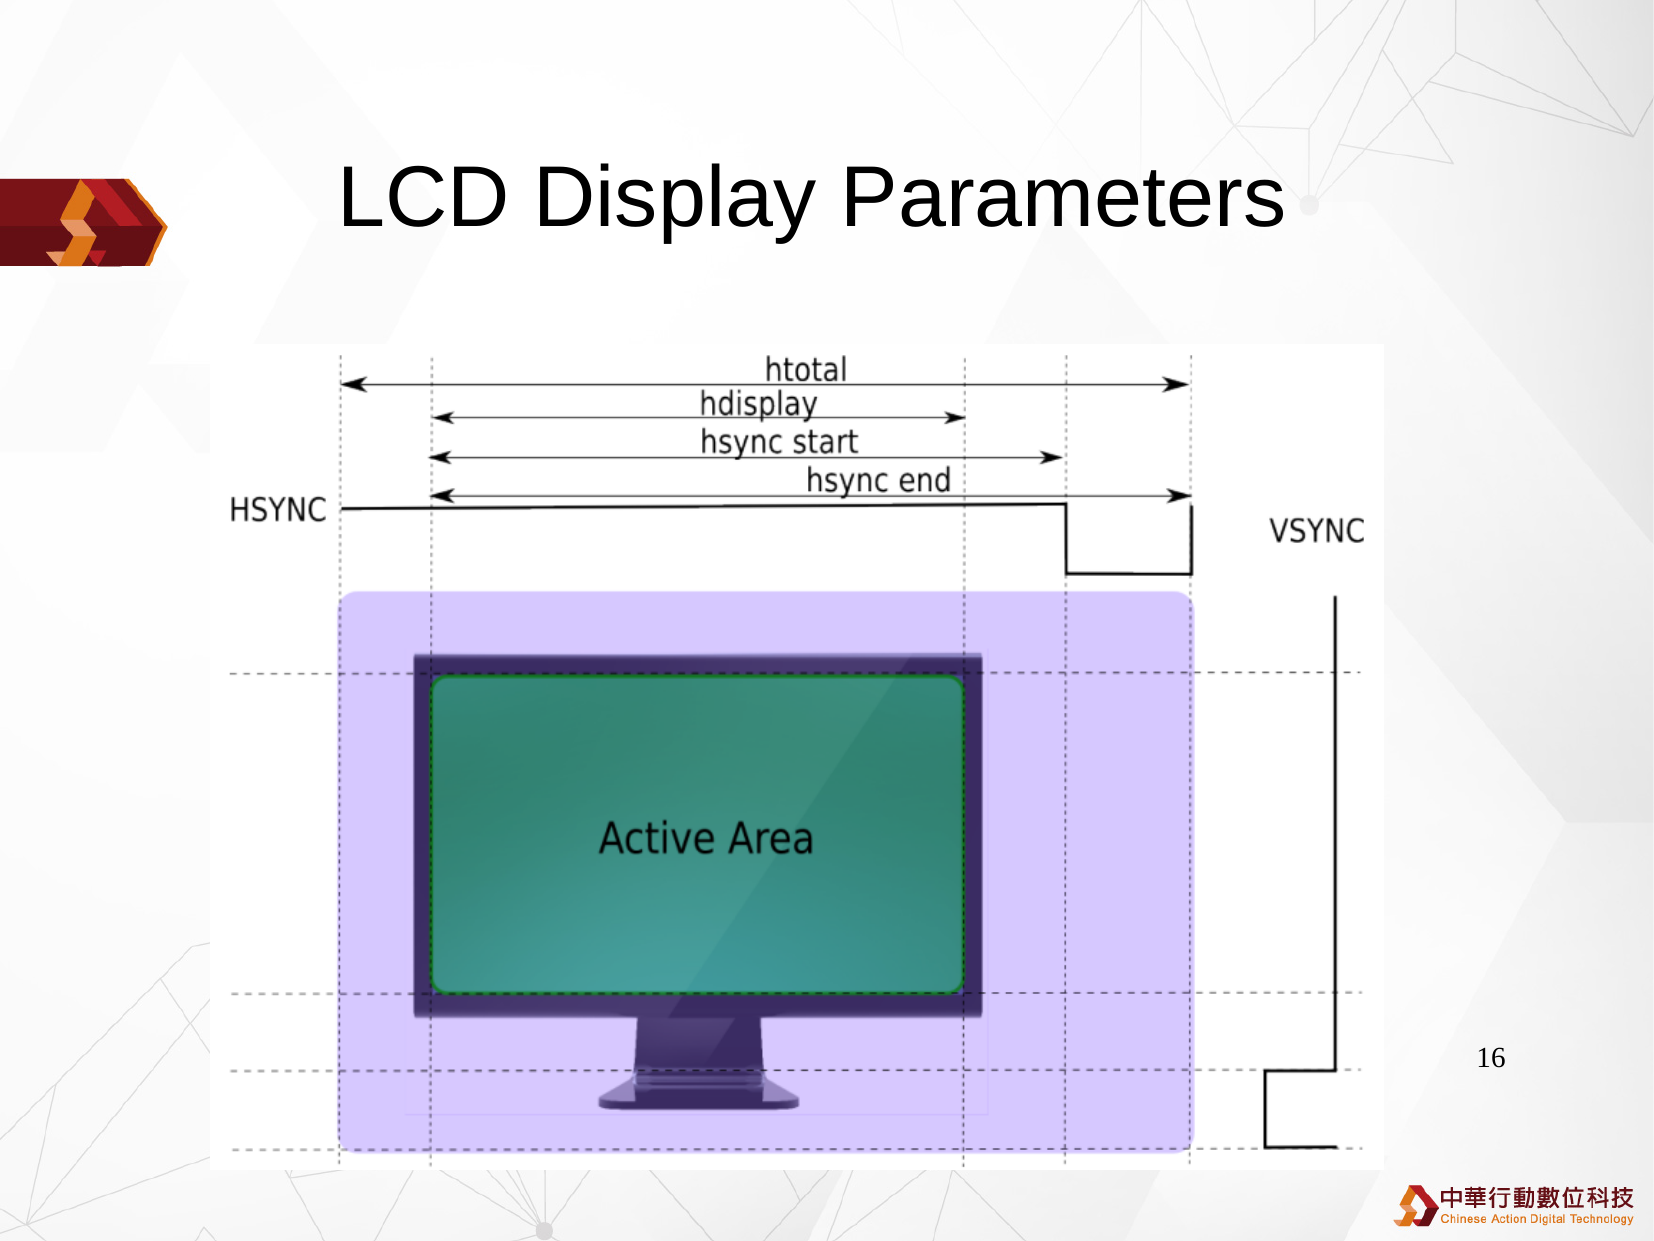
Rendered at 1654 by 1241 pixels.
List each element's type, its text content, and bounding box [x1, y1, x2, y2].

title LCD Display Parameters [118, 112, 1506, 281]
picture [0, 0, 1654, 1241]
